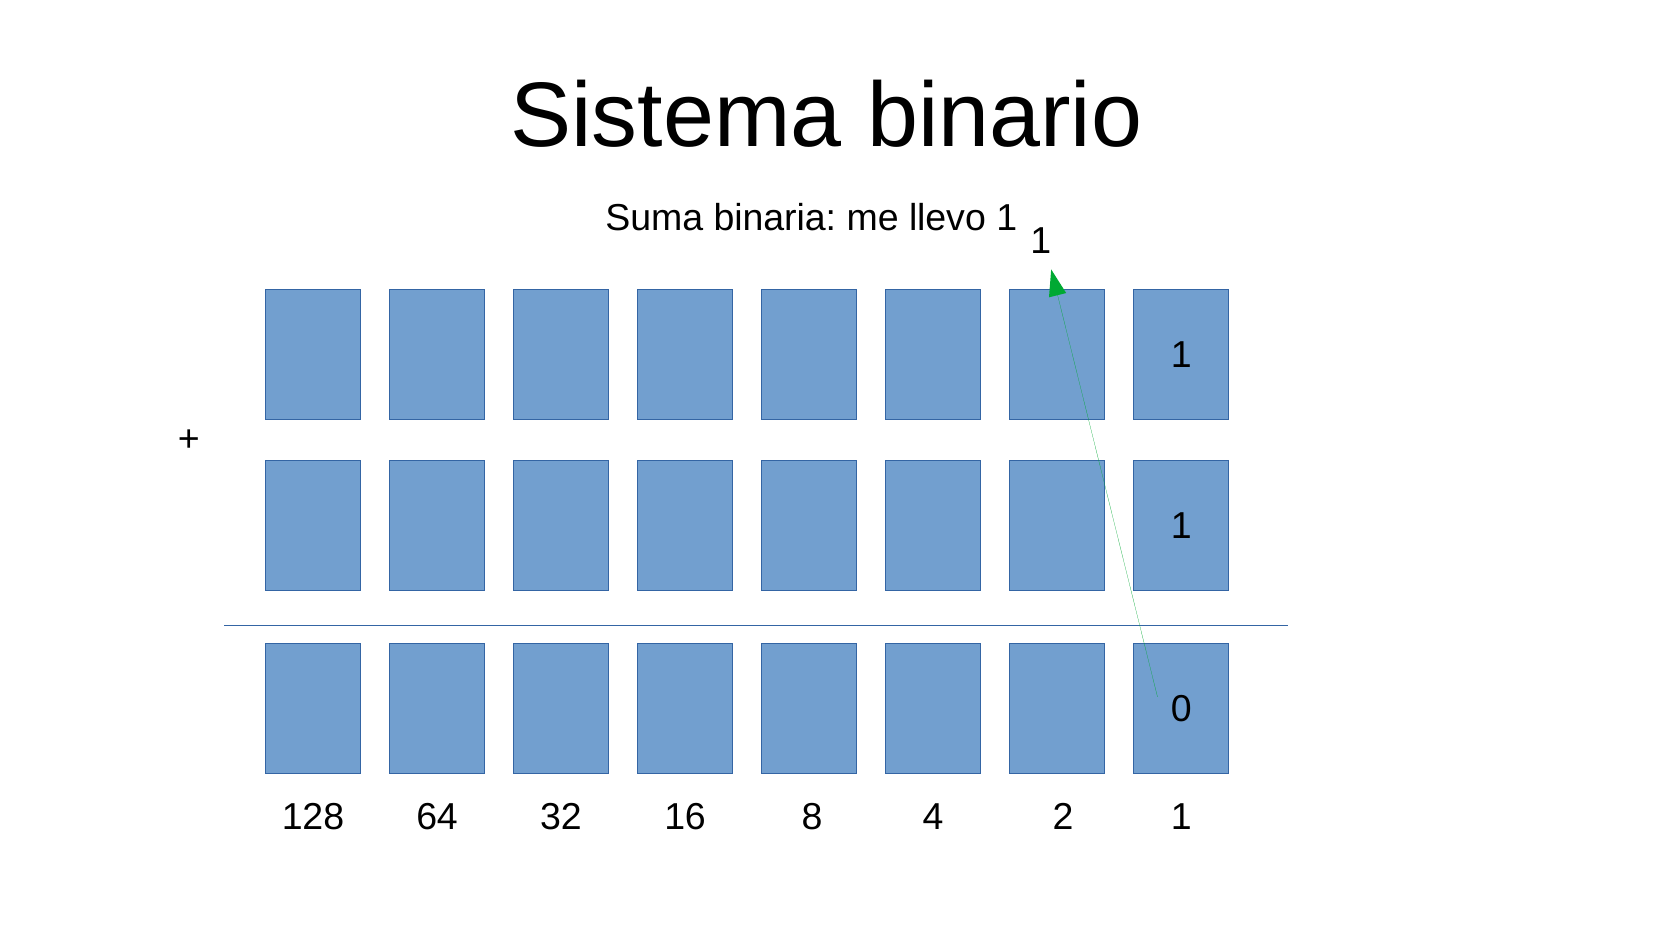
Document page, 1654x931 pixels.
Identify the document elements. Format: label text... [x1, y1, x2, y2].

text_box [761, 643, 857, 774]
text_box [885, 460, 981, 591]
text_box [265, 460, 361, 591]
text_box 64 [389, 787, 485, 845]
text_box [265, 643, 361, 774]
text_box Suma binaria: me llevo 1 [590, 188, 1123, 246]
text_box 128 [259, 787, 367, 845]
text_box [389, 460, 485, 591]
text_box 32 [507, 787, 615, 845]
text_box [265, 289, 361, 420]
text_box [885, 643, 981, 774]
text_box [389, 289, 485, 420]
text_box [1009, 643, 1105, 774]
text_box 1 [1145, 787, 1217, 845]
text_box 8 [767, 787, 857, 845]
text_box [513, 460, 609, 591]
text_box [637, 460, 733, 591]
text_box [761, 289, 857, 420]
text_box [513, 643, 609, 774]
text_box [1059, 289, 1105, 420]
text_box [637, 289, 733, 420]
text_box [1009, 289, 1088, 420]
text_box [513, 289, 609, 420]
text_box 4 [897, 787, 969, 845]
text_box 2 [1027, 787, 1099, 845]
title Sistema binario [82, 37, 1571, 193]
text_box [1009, 460, 1105, 591]
text_box [761, 460, 857, 591]
text_box [1099, 460, 1105, 481]
text_box 16 [637, 787, 733, 845]
text_box + [135, 409, 243, 467]
text_box [885, 289, 981, 420]
text_box [637, 643, 733, 774]
text_box 1 [1015, 246, 1087, 270]
text_box [389, 643, 485, 774]
text_box 0 [1133, 643, 1229, 774]
text_box 1 [1133, 460, 1229, 591]
text_box 1 [1133, 289, 1229, 420]
